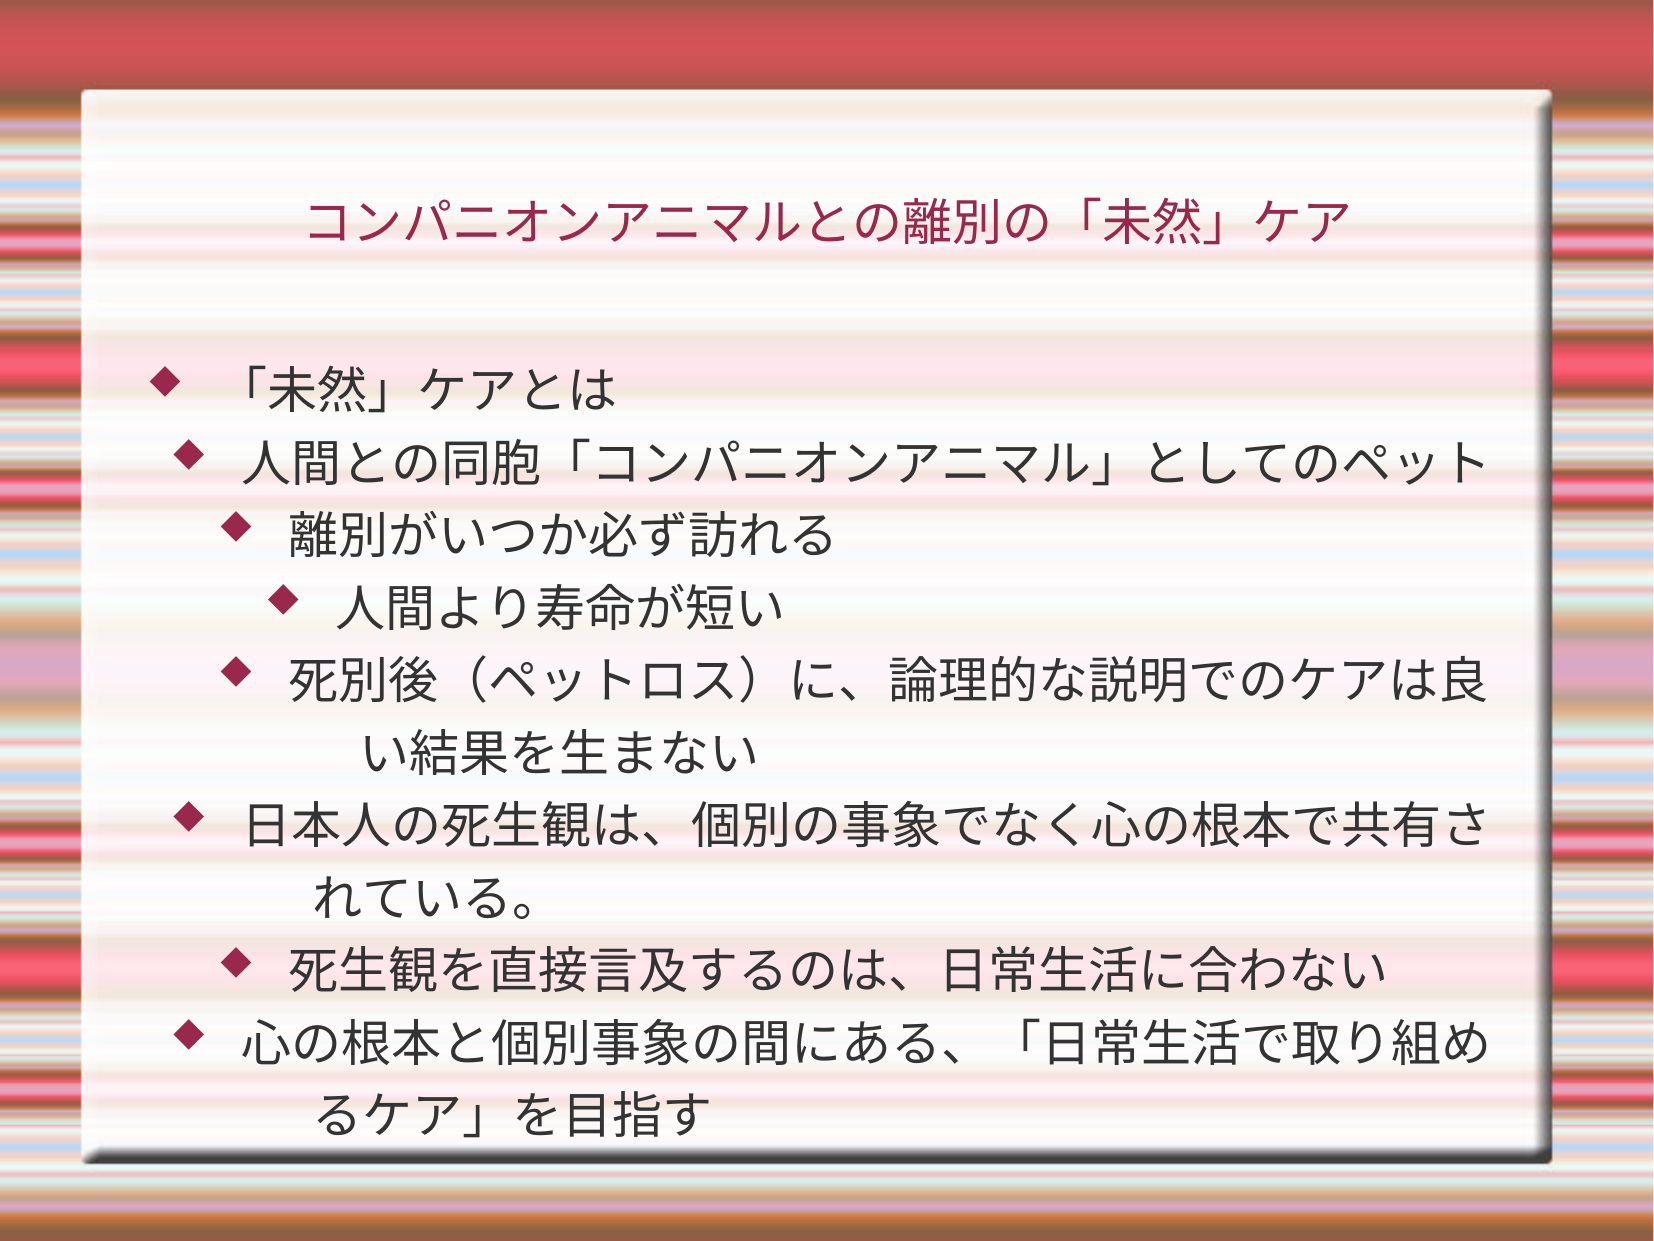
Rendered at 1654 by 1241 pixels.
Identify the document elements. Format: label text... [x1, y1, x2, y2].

list 「未然」ケアとは 人間との同胞「コンパニオンアニマル」としてのペット 離別がいつか必ず訪れる 人間より寿命が短い 死別後（ペットロス）に、論理的な説明でのケアは良い結果を生まない 日本人の死生観は、個別の事象でなく心の根本で共有されている。 死生観を直接言及するのは、日常生活に合わない 心の根本と個別事象の間にある、「日常生活で取り組めるケア」を目指す [134, 350, 1516, 1132]
picture [0, 0, 1654, 1241]
title コンパニオンアニマルとの離別の「未然」ケア [121, 114, 1534, 322]
